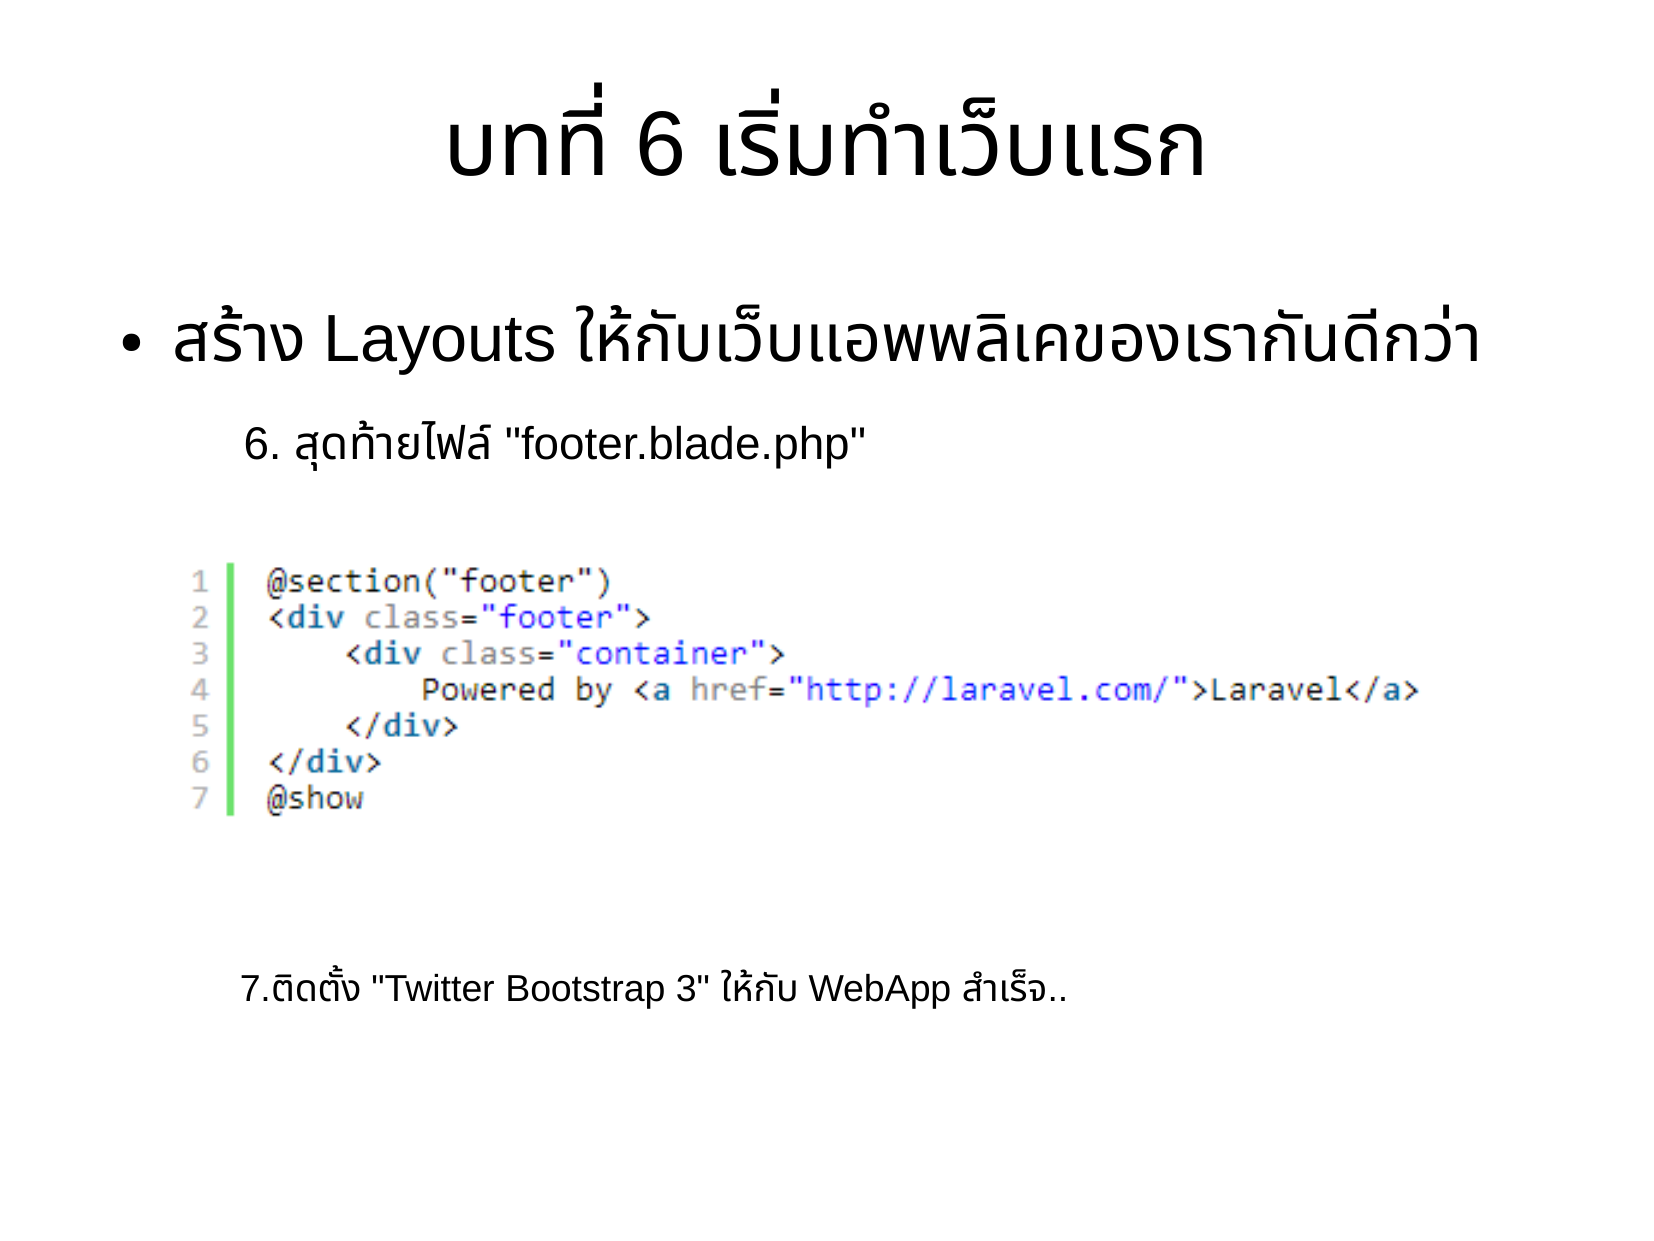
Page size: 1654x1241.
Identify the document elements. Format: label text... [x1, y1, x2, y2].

list สร้าง Layouts ให้กับเว็บแอพพลิเคของเรากันดีกว่า 6. สุดท้ายไฟล์ "footer.blade.php" [101, 300, 1591, 1021]
text_box 7.ติดตั้ง "Twitter Bootstrap 3" ให้กับ WebApp สำเร็จ.. [225, 960, 1246, 1018]
picture [165, 554, 1582, 856]
title บทที่ 6 เริ่มทำเว็บแรก [82, 49, 1571, 257]
